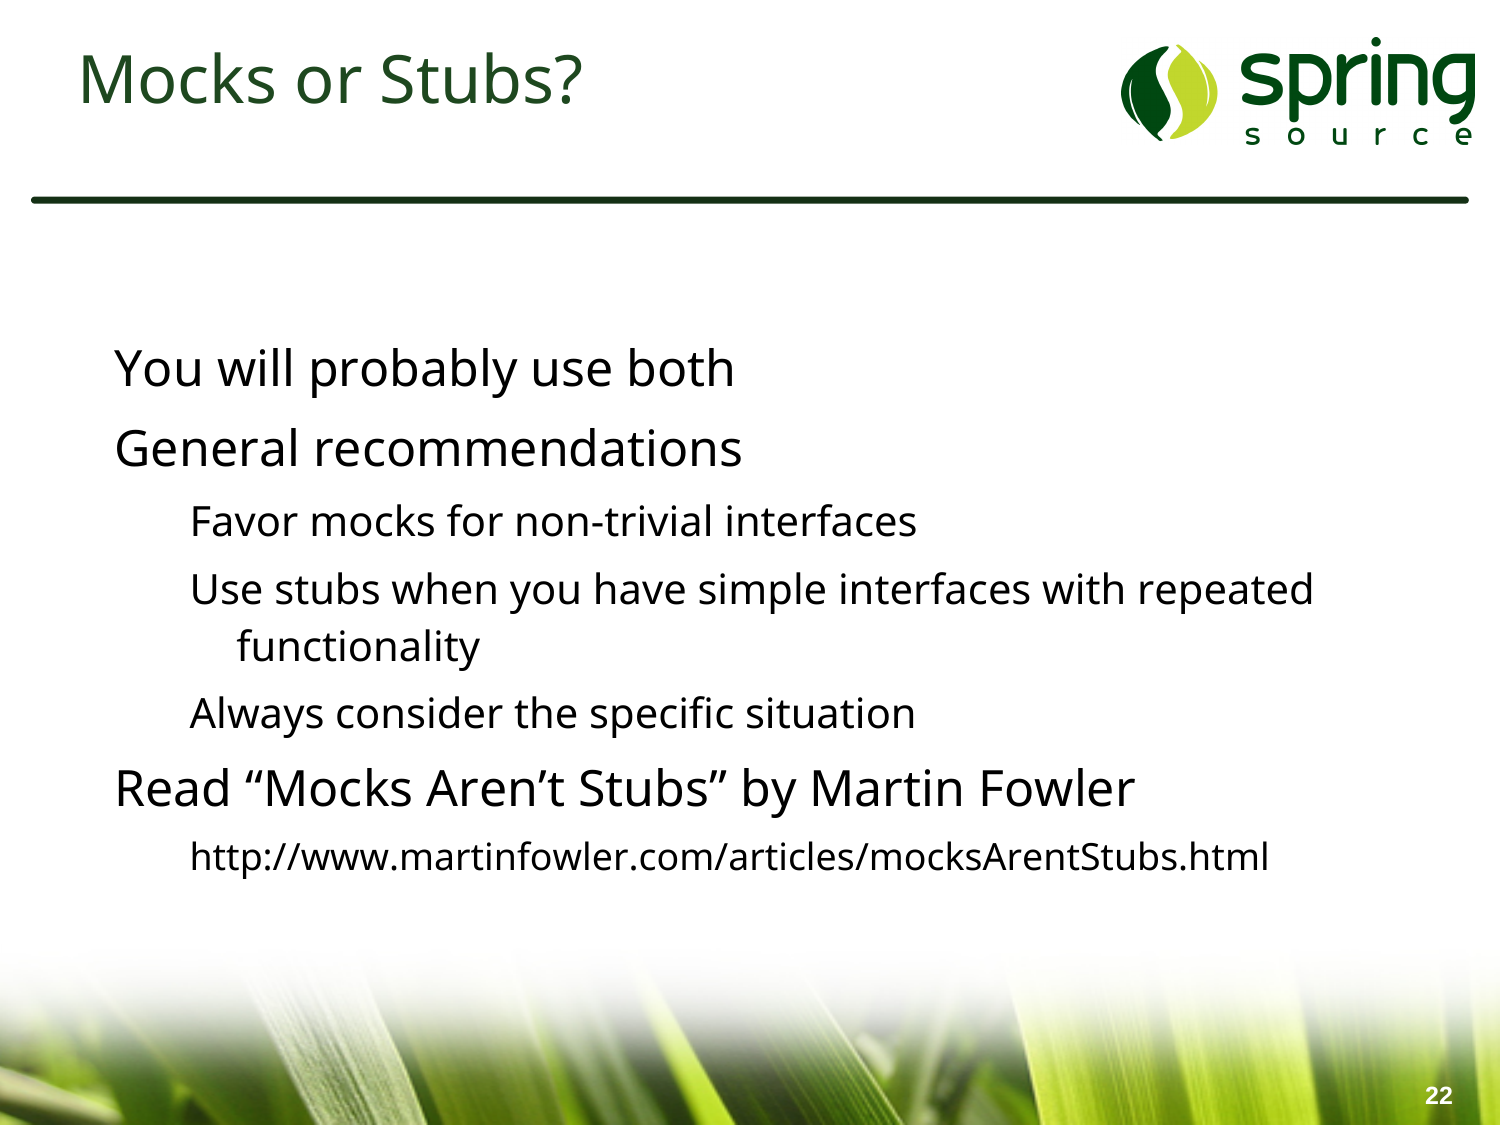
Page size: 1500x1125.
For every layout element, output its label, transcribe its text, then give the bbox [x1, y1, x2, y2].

title Mocks or Stubs? [62, 24, 1338, 213]
picture [1338, 37, 1475, 145]
list You will probably use both General recommendations Favor mocks for non-trivial interfaces Use stubs when you have simple interfaces with repeated functionality Always consider the specific situation Read “Mocks Aren’t Stubs” by Martin Fowler http://www.martinfowler.com/articles/mocksArentStubs.html [99, 324, 1438, 1001]
picture [0, 944, 1500, 1125]
